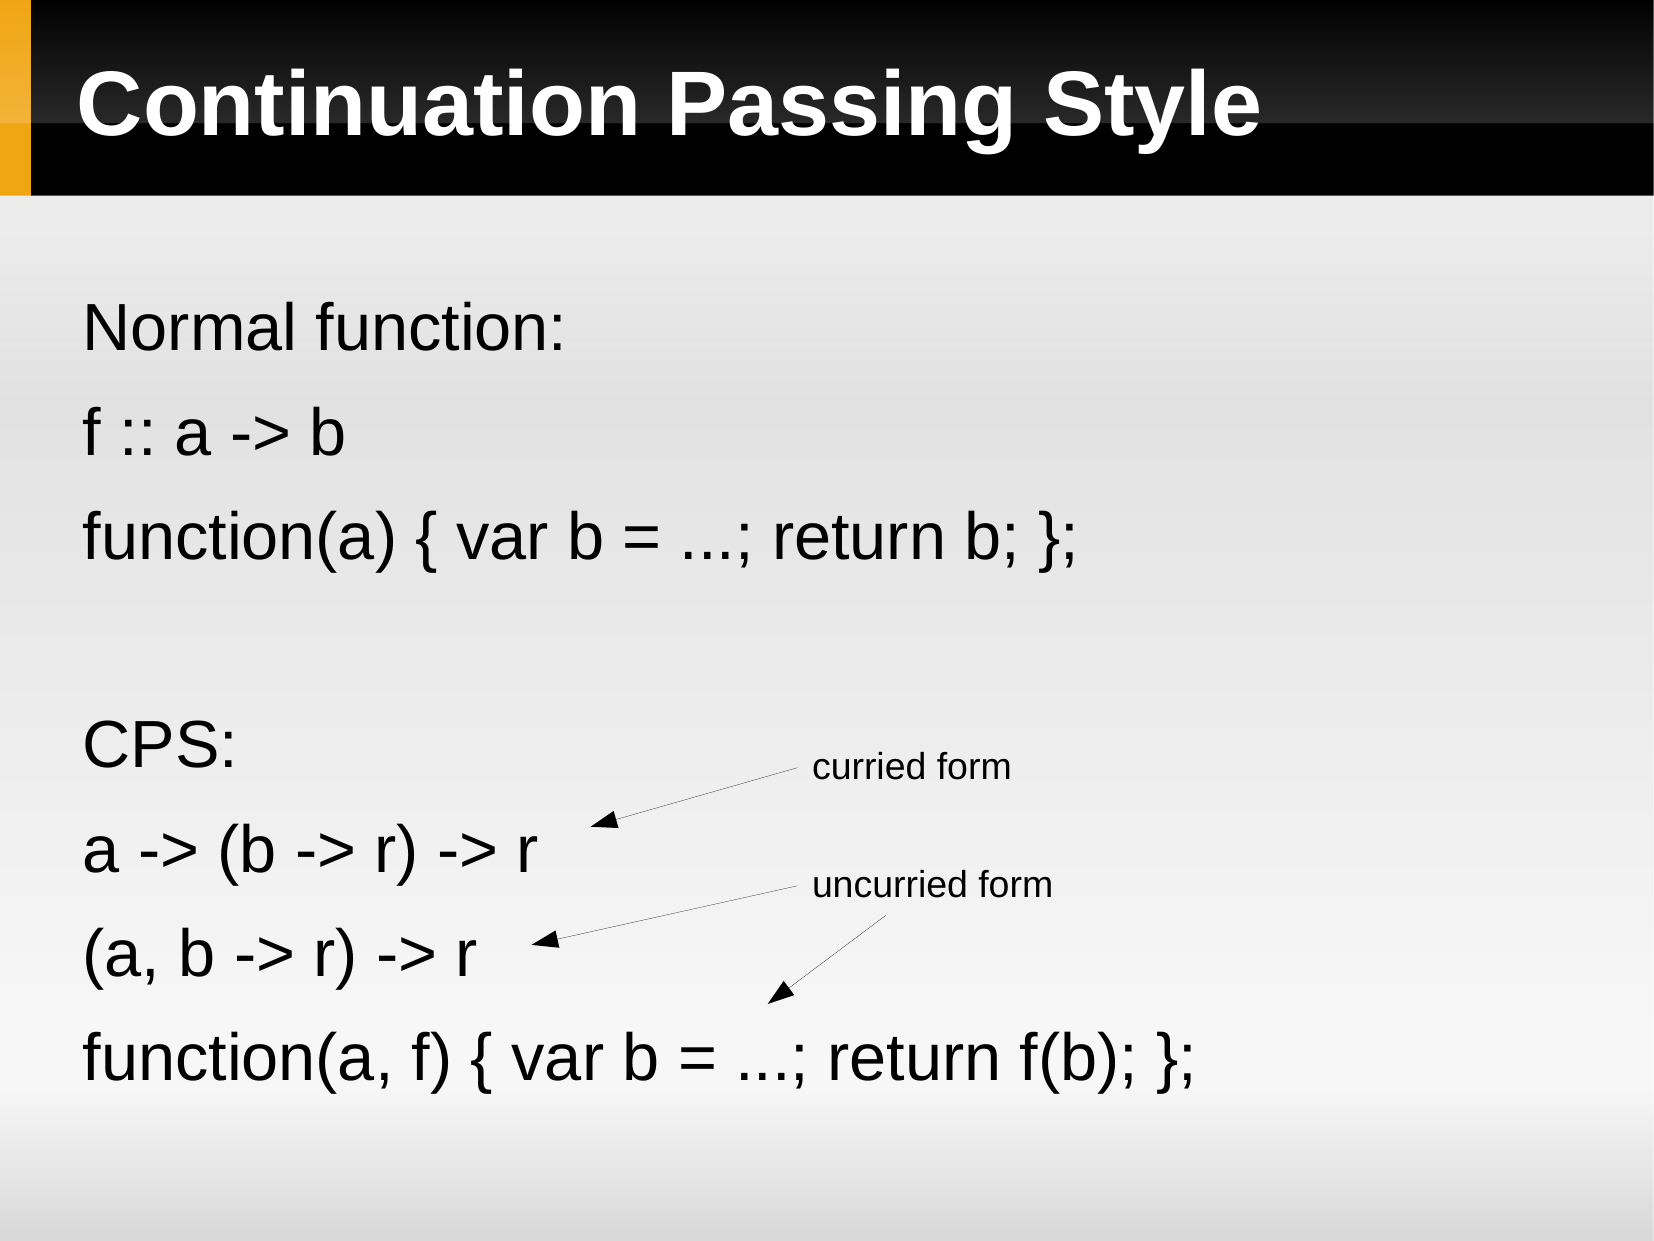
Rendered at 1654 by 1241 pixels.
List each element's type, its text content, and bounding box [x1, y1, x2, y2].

text_box curried form [797, 738, 1027, 796]
list Normal function: f :: a -> b function(a) { var b = ...; return b; }; CPS: a -> (b -> r) -> r (a, b -> r) -> r function(a, f) { var b = ...; return f(b); }; [82, 290, 1571, 1109]
title Continuation Passing Style [76, 0, 1565, 208]
picture [0, 0, 1654, 1241]
text_box uncurried form [797, 856, 1069, 914]
